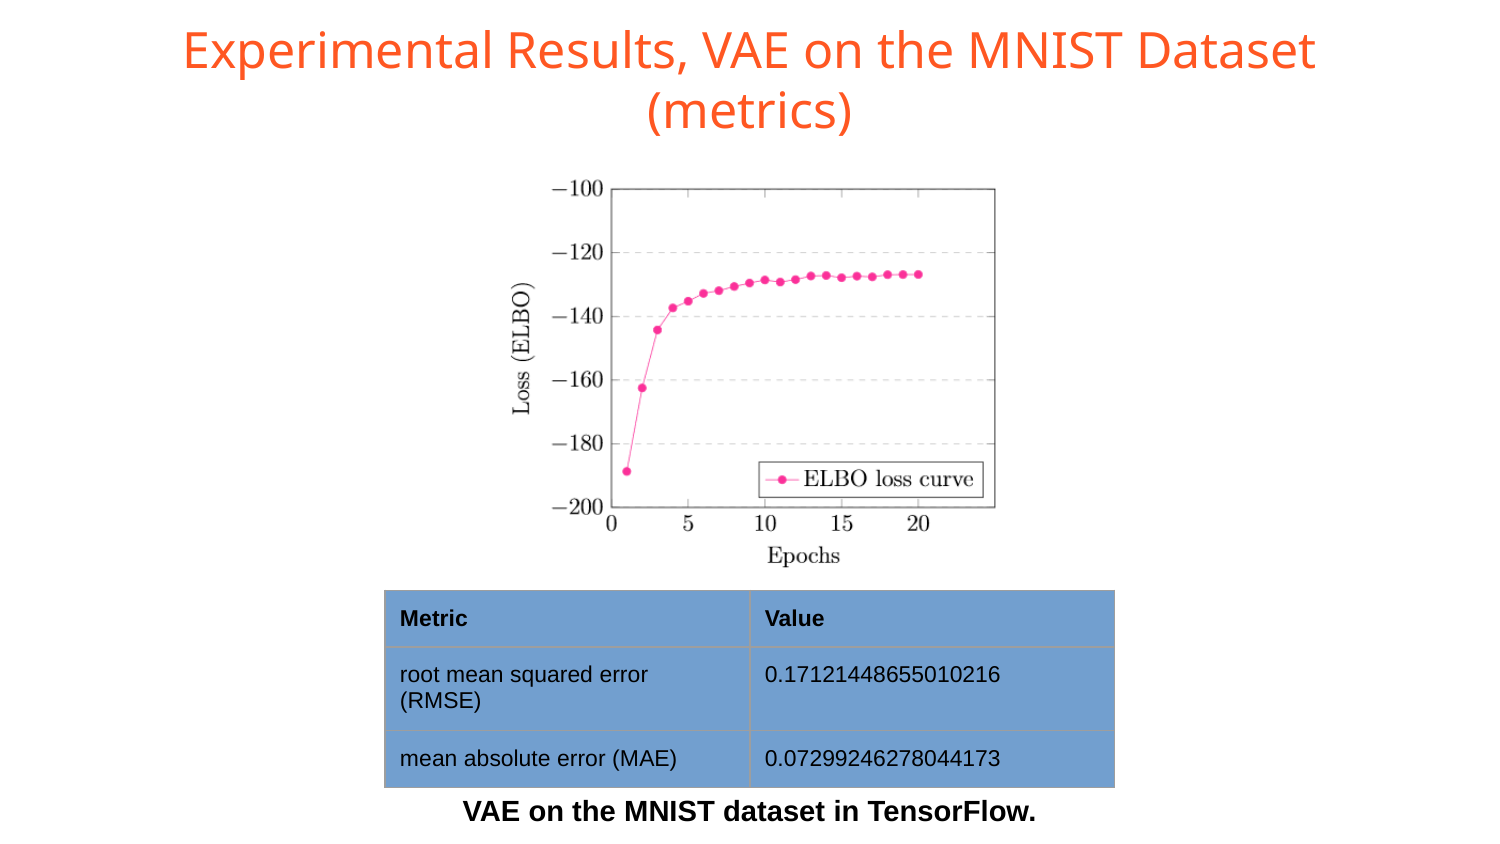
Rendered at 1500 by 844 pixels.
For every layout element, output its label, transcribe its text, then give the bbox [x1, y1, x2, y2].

table_cell mean absolute error (MAE) [386, 731, 749, 777]
picture [496, 173, 1004, 578]
text_box VAE on the MNIST dataset in TensorFlow. [385, 777, 1115, 836]
table_header Metric [386, 591, 749, 646]
title Experimental Results, VAE on the MNIST Dataset (metrics) [119, 3, 1381, 137]
table_header Value [751, 591, 1114, 646]
table_cell 0.17121448655010216 [751, 648, 1114, 730]
table_cell root mean squared error (RMSE) [386, 648, 749, 730]
table_cell 0.07299246278044173 [751, 731, 1114, 777]
